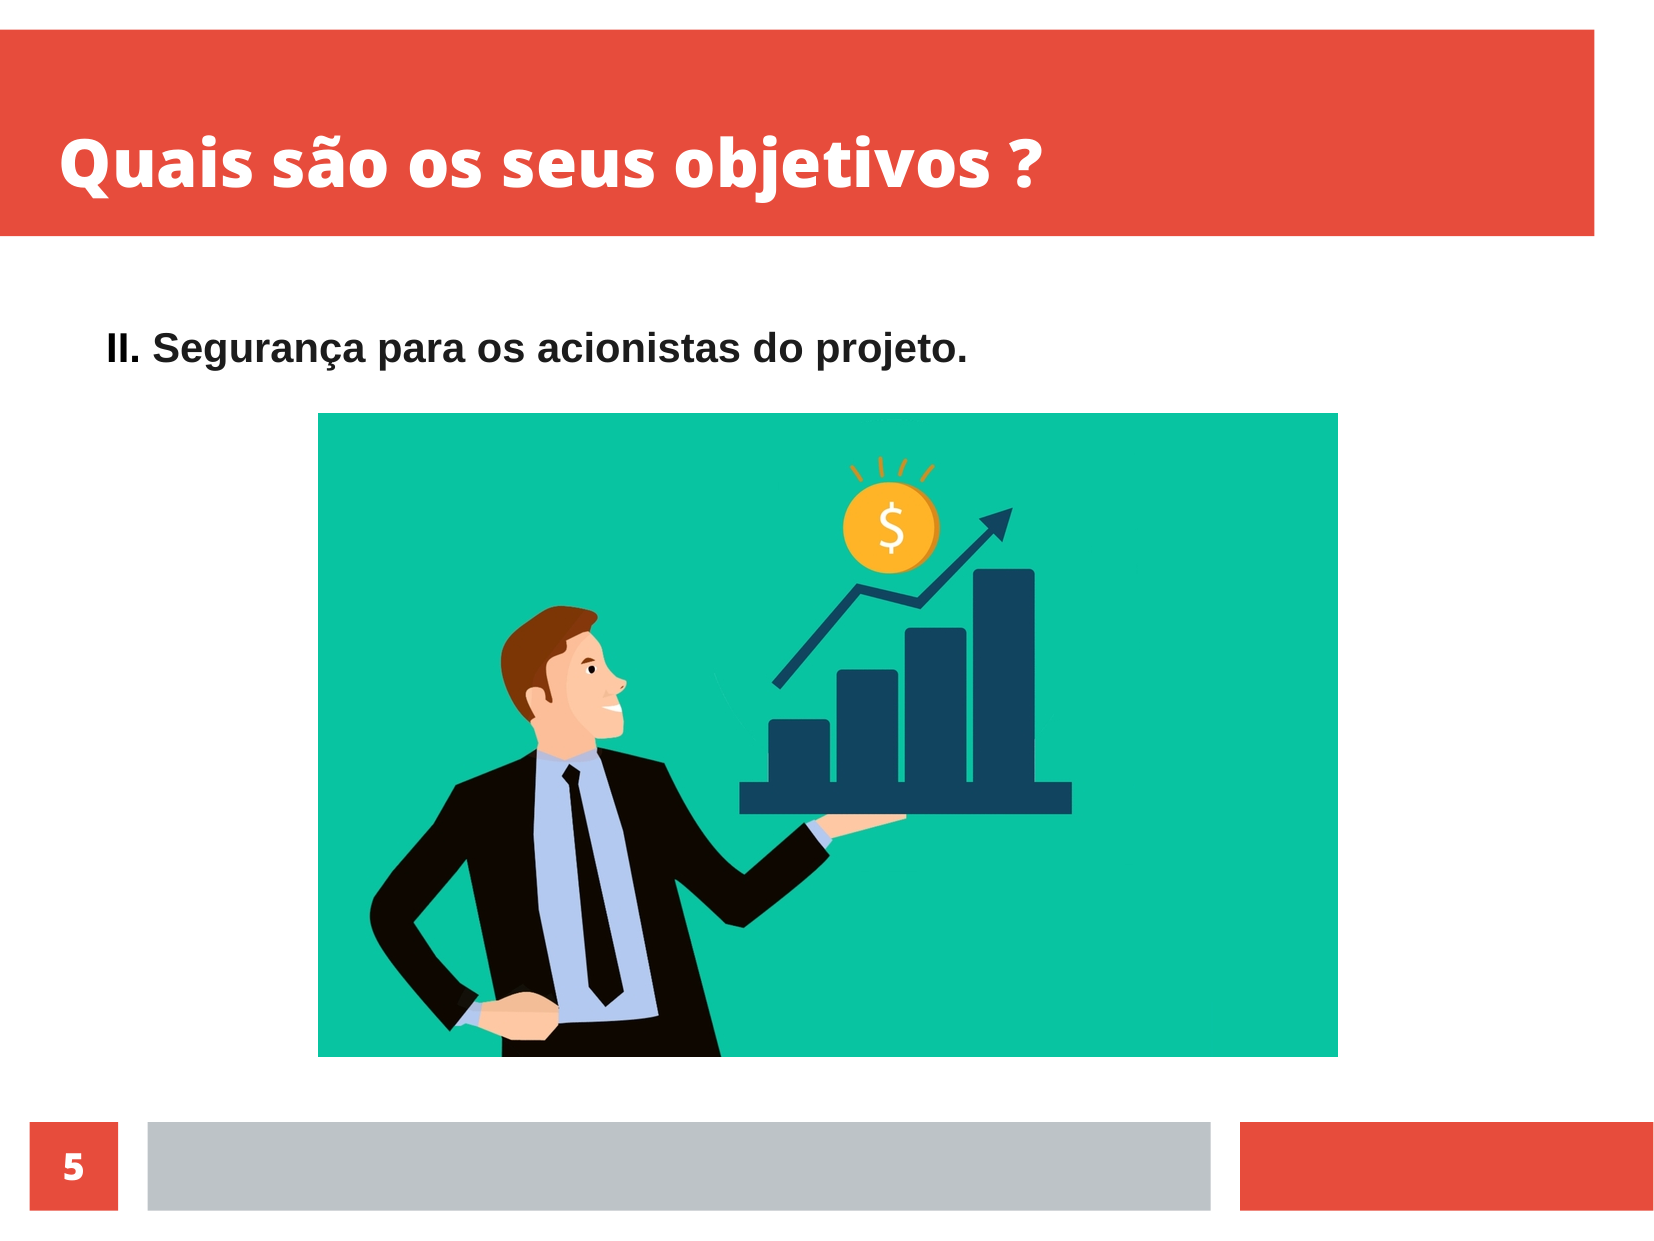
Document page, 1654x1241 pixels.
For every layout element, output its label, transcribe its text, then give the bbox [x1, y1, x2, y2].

picture [318, 413, 1338, 1057]
title Quais são os seus objetivos ? [59, 59, 1595, 207]
list Segurança para os acionistas do projeto. [59, 324, 1565, 1093]
